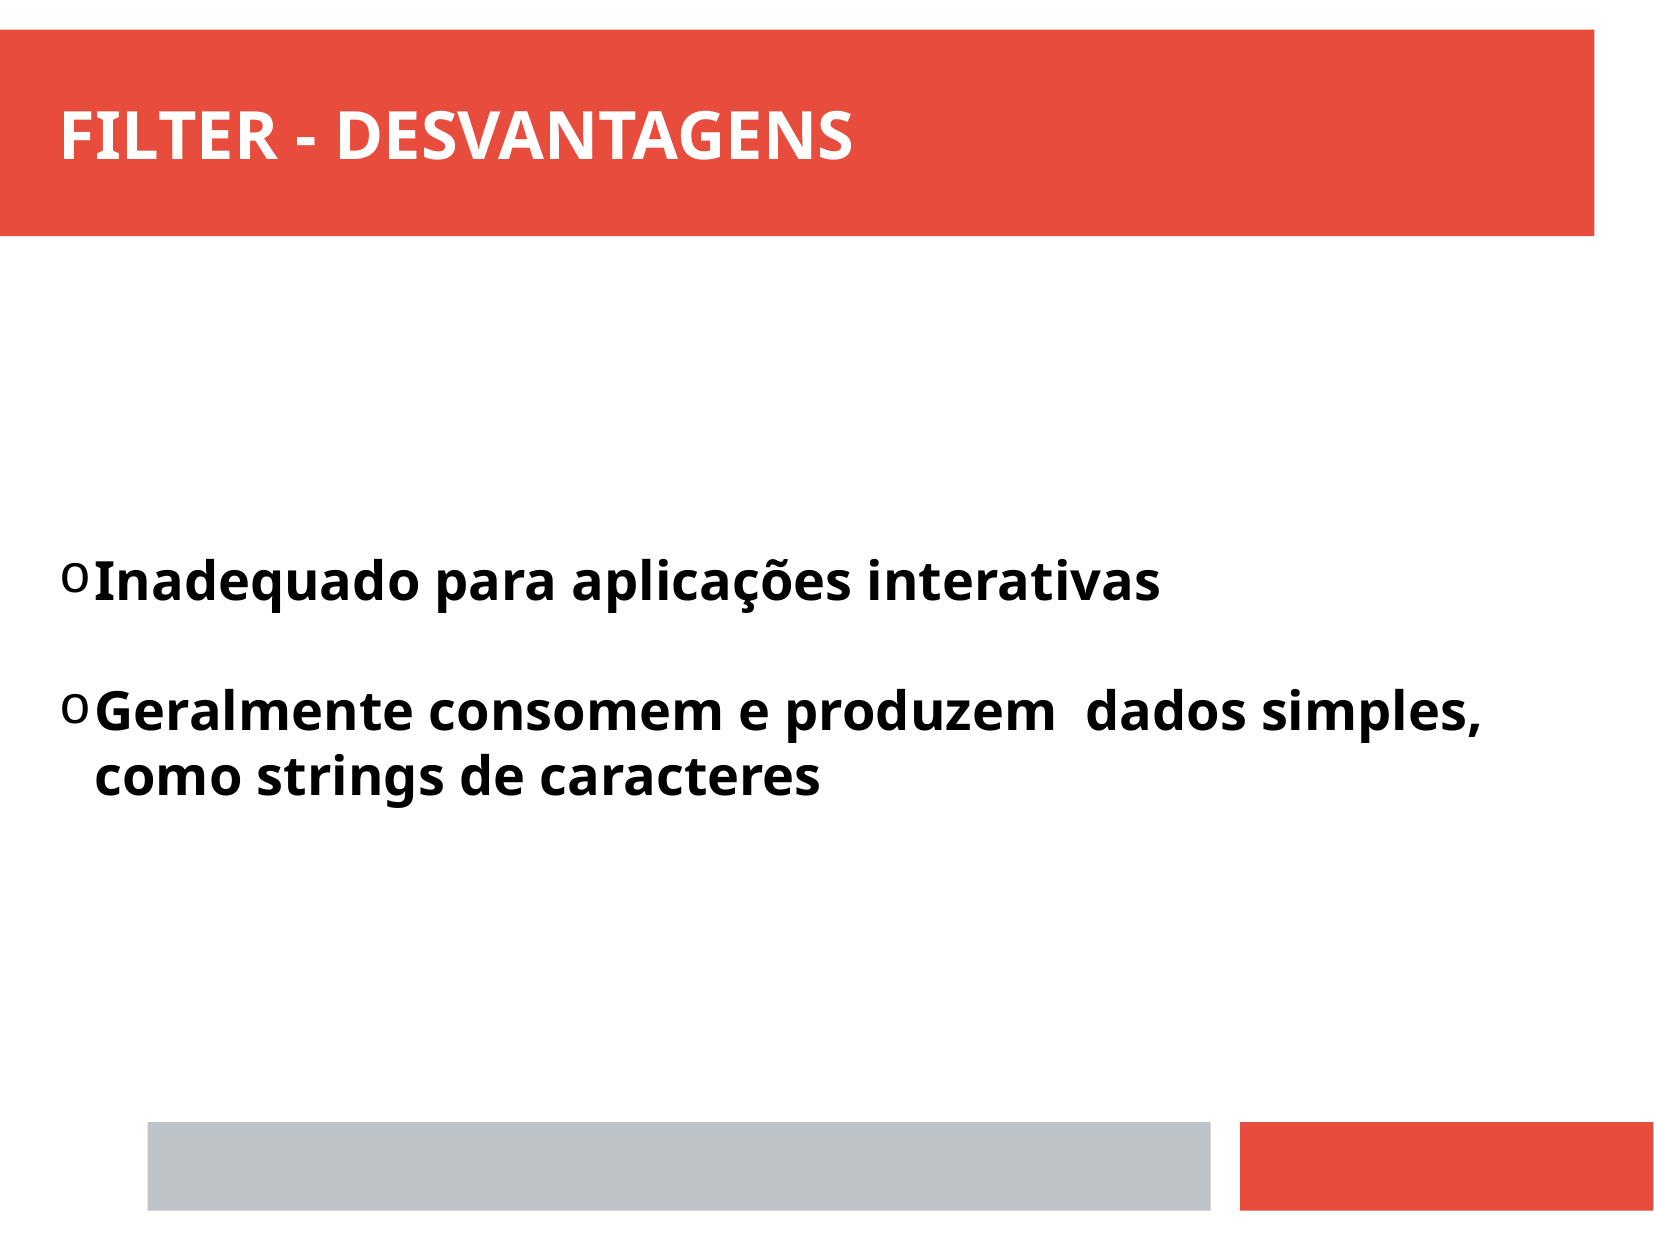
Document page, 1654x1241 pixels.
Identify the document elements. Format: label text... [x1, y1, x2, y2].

title FILTER - DESVANTAGENS [59, 59, 1595, 207]
subtitle Inadequado para aplicações interativas Geralmente consomem e produzem dados simples, como strings de caracteres [59, 324, 1565, 1093]
